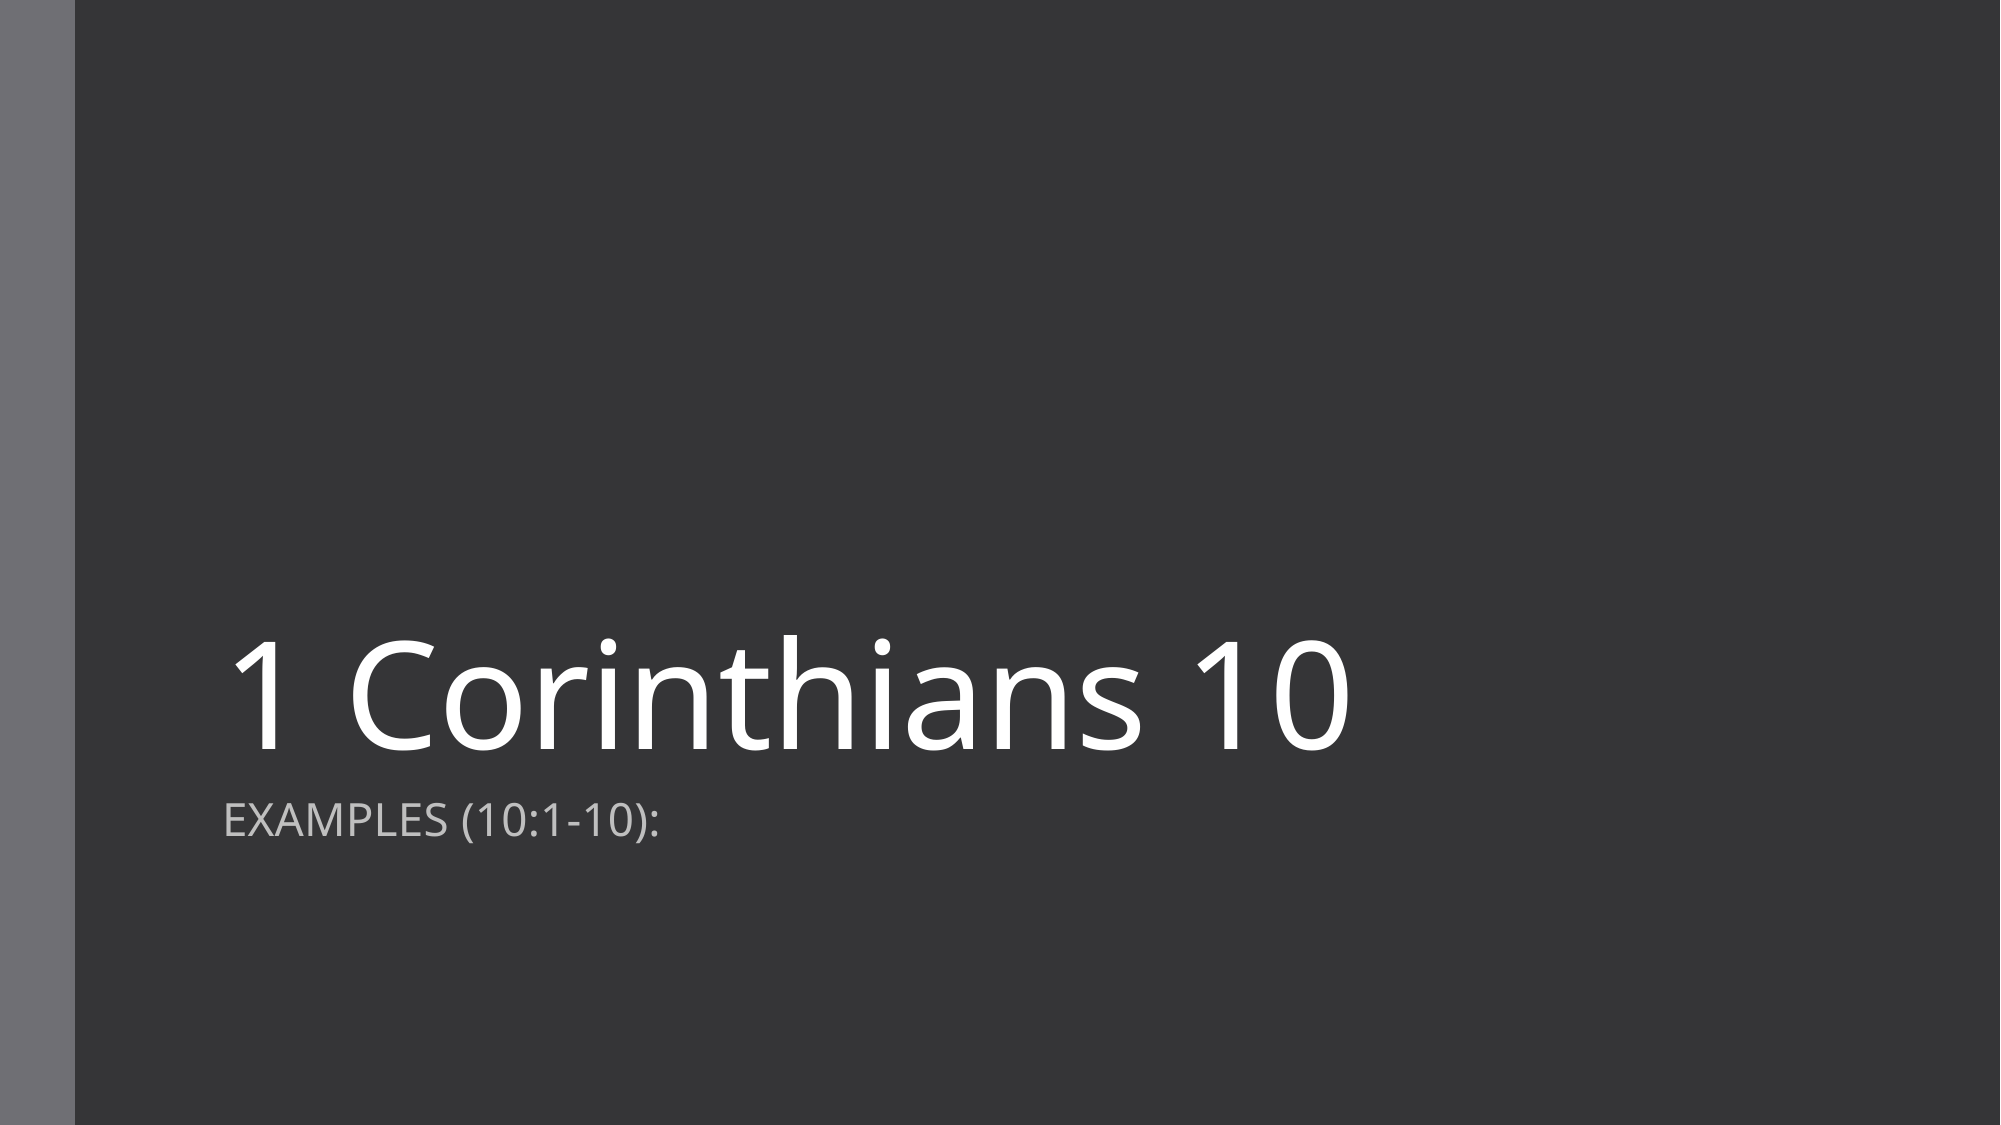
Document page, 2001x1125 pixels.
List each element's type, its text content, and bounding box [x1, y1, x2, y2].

subtitle EXAMPLES (10:1-10): [206, 787, 1752, 1066]
title 1 Corinthians 10 [206, 124, 1752, 787]
